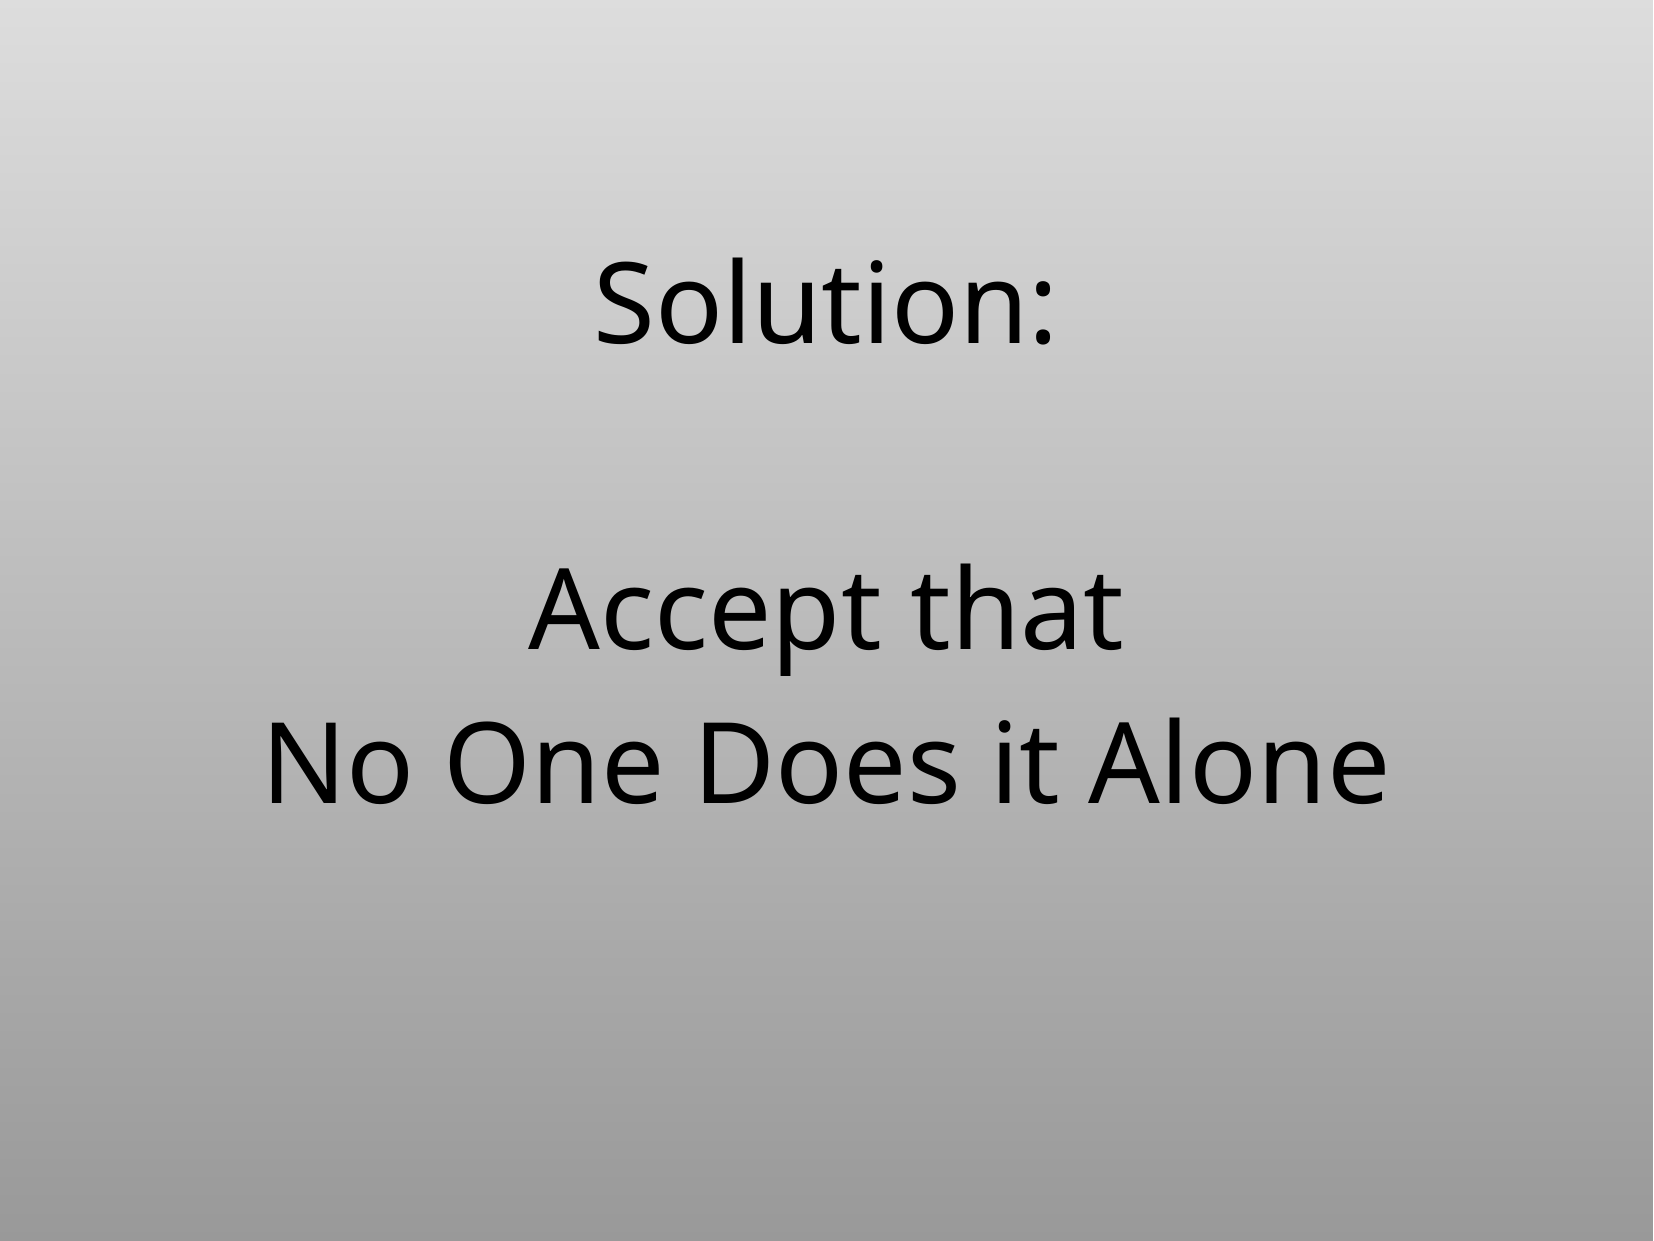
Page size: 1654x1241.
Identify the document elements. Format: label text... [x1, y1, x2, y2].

subtitle Solution: Accept that No One Does it Alone [82, 49, 1571, 1010]
